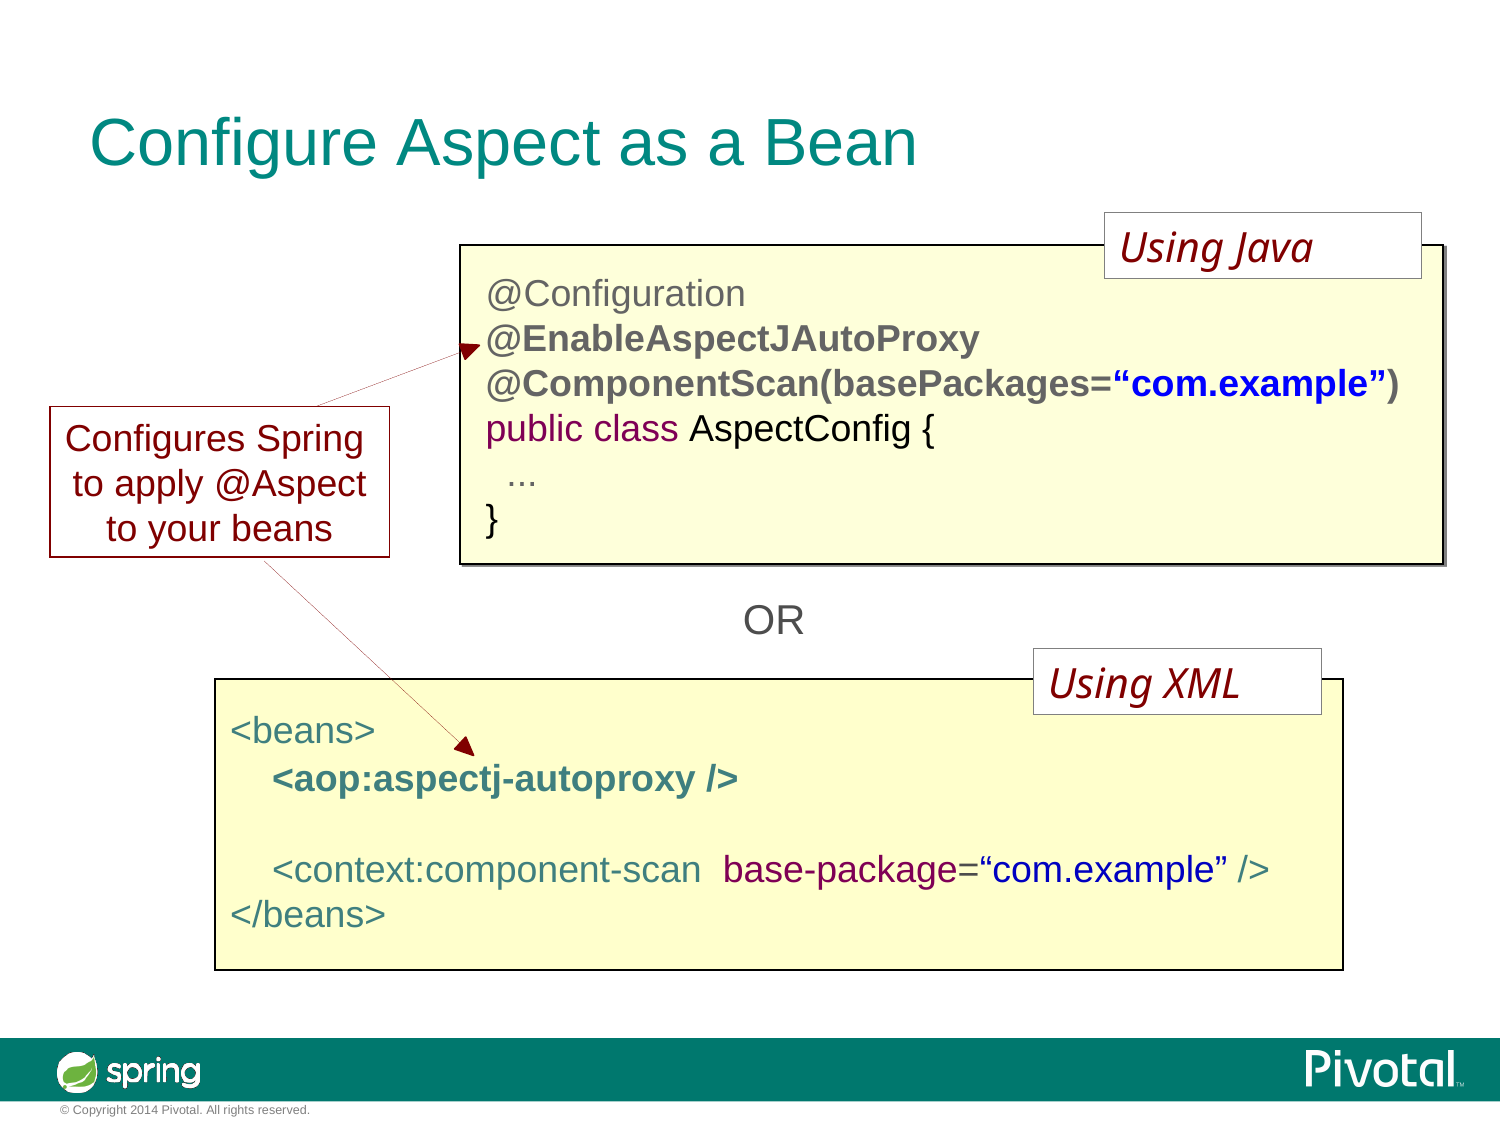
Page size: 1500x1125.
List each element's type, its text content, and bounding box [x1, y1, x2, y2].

text_box OR [728, 585, 833, 651]
picture [32, 1041, 210, 1103]
text_box Using XML [1033, 648, 1322, 715]
text_box Using Java [1104, 212, 1422, 279]
text_box Configures Spring to apply @Aspect to your beans [49, 406, 390, 558]
text_box @Configuration @EnableAspectJAutoProxy @ComponentScan(basePackages=“com.example”) public class AspectConfig { ... } [460, 244, 1444, 564]
picture [1306, 1050, 1464, 1087]
text_box <beans> <aop:aspectj-autoproxy /> <context:component-scan base-package=“com.example” /> </beans> [215, 678, 1343, 970]
title Configure Aspect as a Bean [75, 45, 1426, 233]
